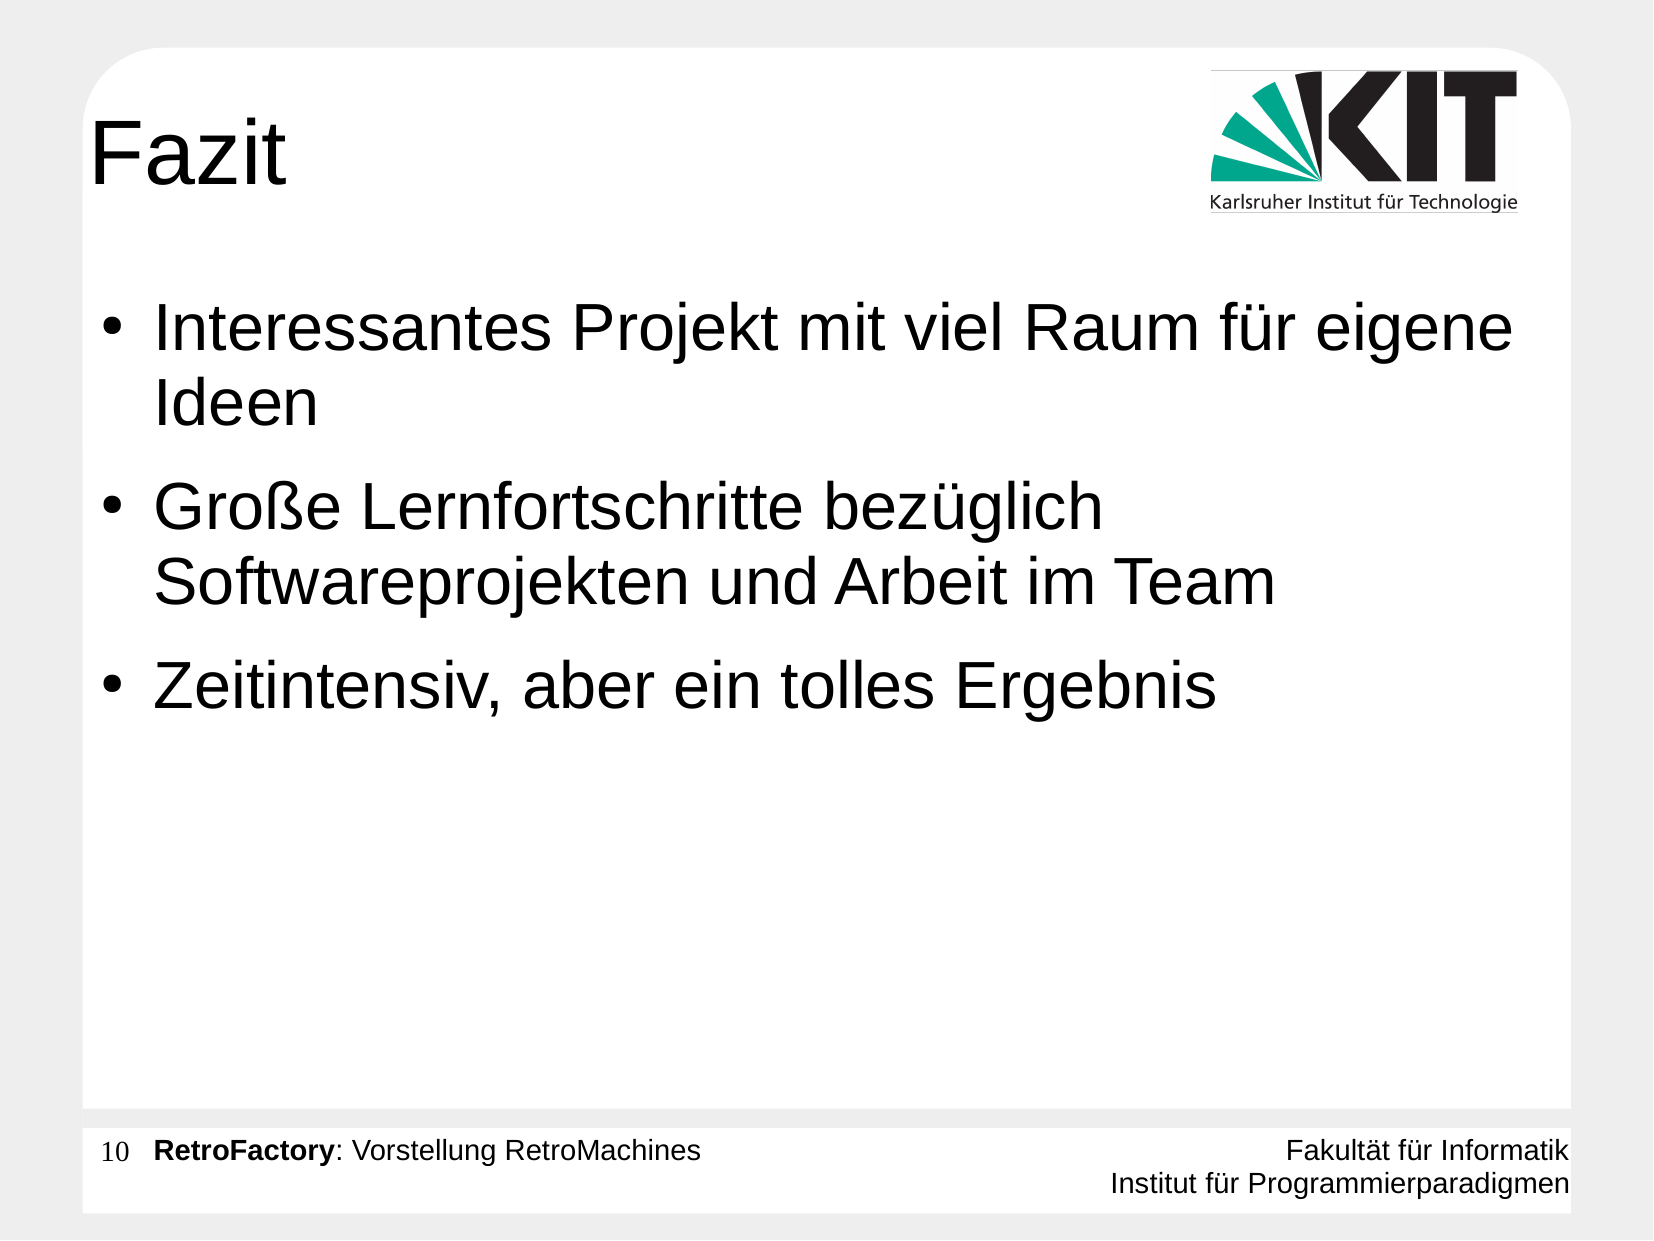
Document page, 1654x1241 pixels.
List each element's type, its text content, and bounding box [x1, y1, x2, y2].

title Fazit [88, 49, 1329, 257]
list Interessantes Projekt mit viel Raum für eigene Ideen Große Lernfortschritte bezüglich Softwareprojekten und Arbeit im Team Zeitintensiv, aber ein tolles Ergebnis [82, 290, 1571, 1109]
picture [1329, 70, 1518, 213]
